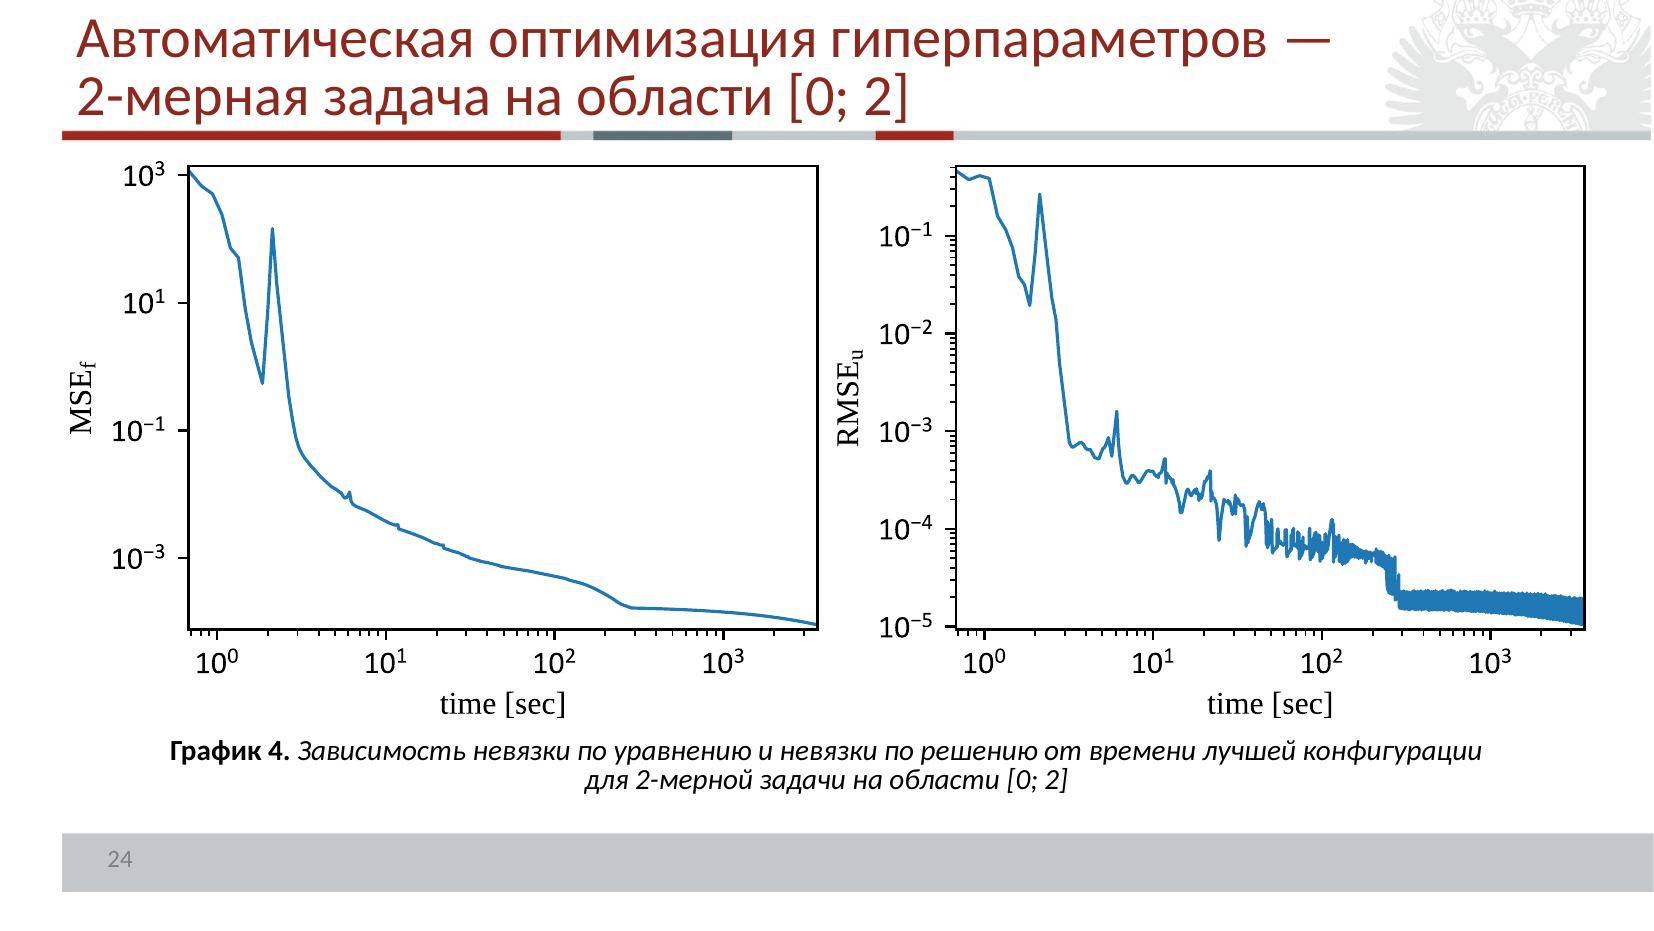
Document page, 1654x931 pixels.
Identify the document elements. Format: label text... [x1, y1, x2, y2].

picture [0, 0, 1654, 931]
text_box График 4. Зависимость невязки по уравнению и невязки по решению от времени лучшей конфигурации для 2-мерной задачи на области [0; 2] [155, 732, 1499, 805]
title Автоматическая оптимизация гиперпараметров — 2-мерная задача на области [0; 2] [76, 13, 1565, 131]
